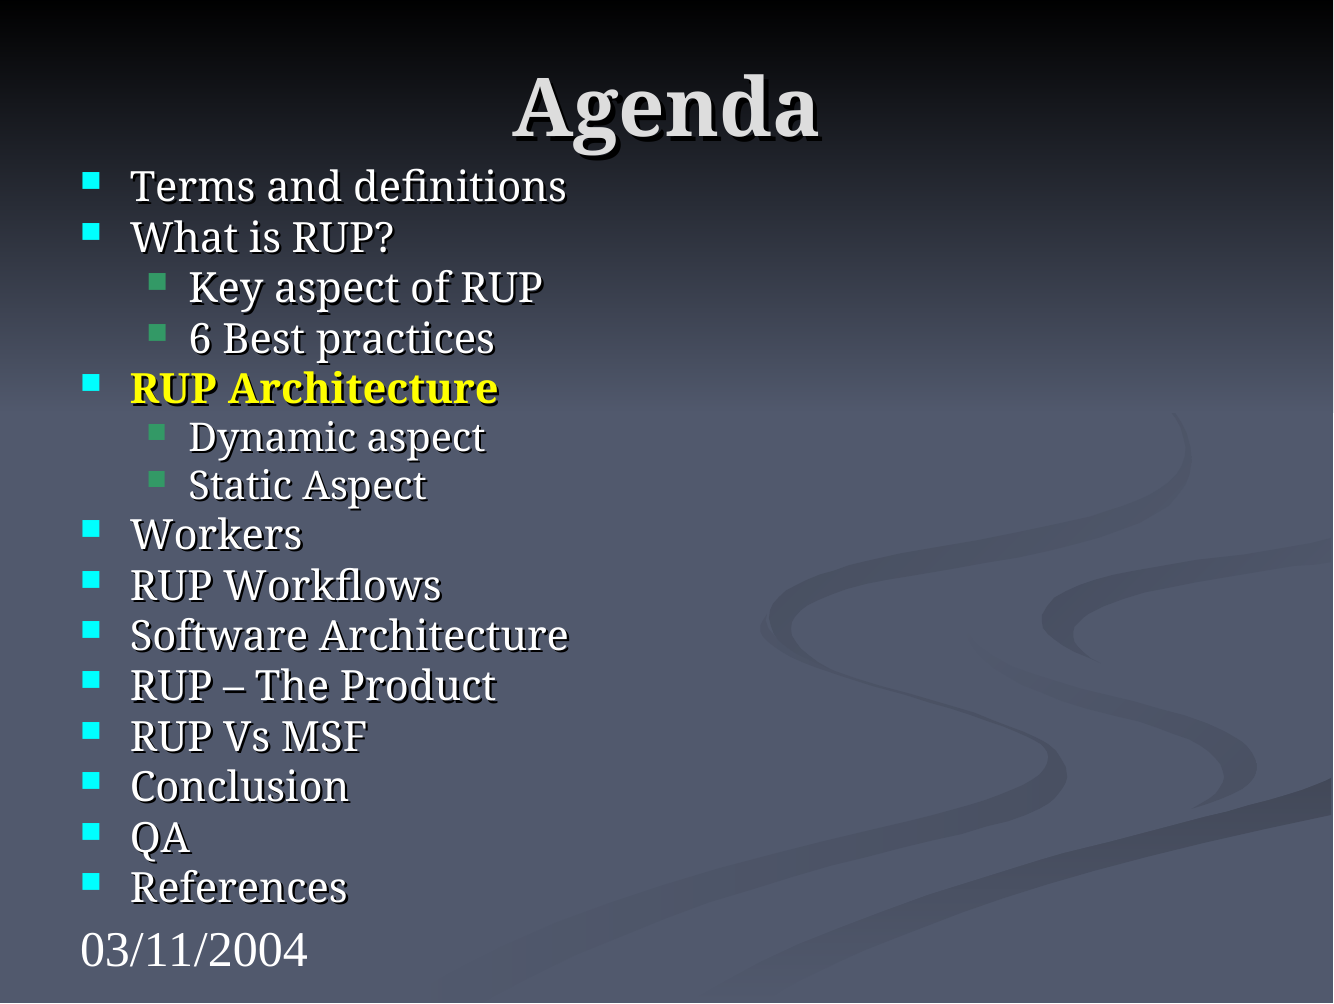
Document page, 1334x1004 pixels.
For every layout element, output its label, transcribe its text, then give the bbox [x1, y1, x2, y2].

list Terms and definitions What is RUP? Key aspect of RUP 6 Best practices RUP Architecture Dynamic aspect Static Aspect Workers RUP Workflows Software Architecture RUP – The Product RUP Vs MSF Conclusion QA References [66, 163, 1267, 930]
title Agenda [66, 40, 1267, 163]
